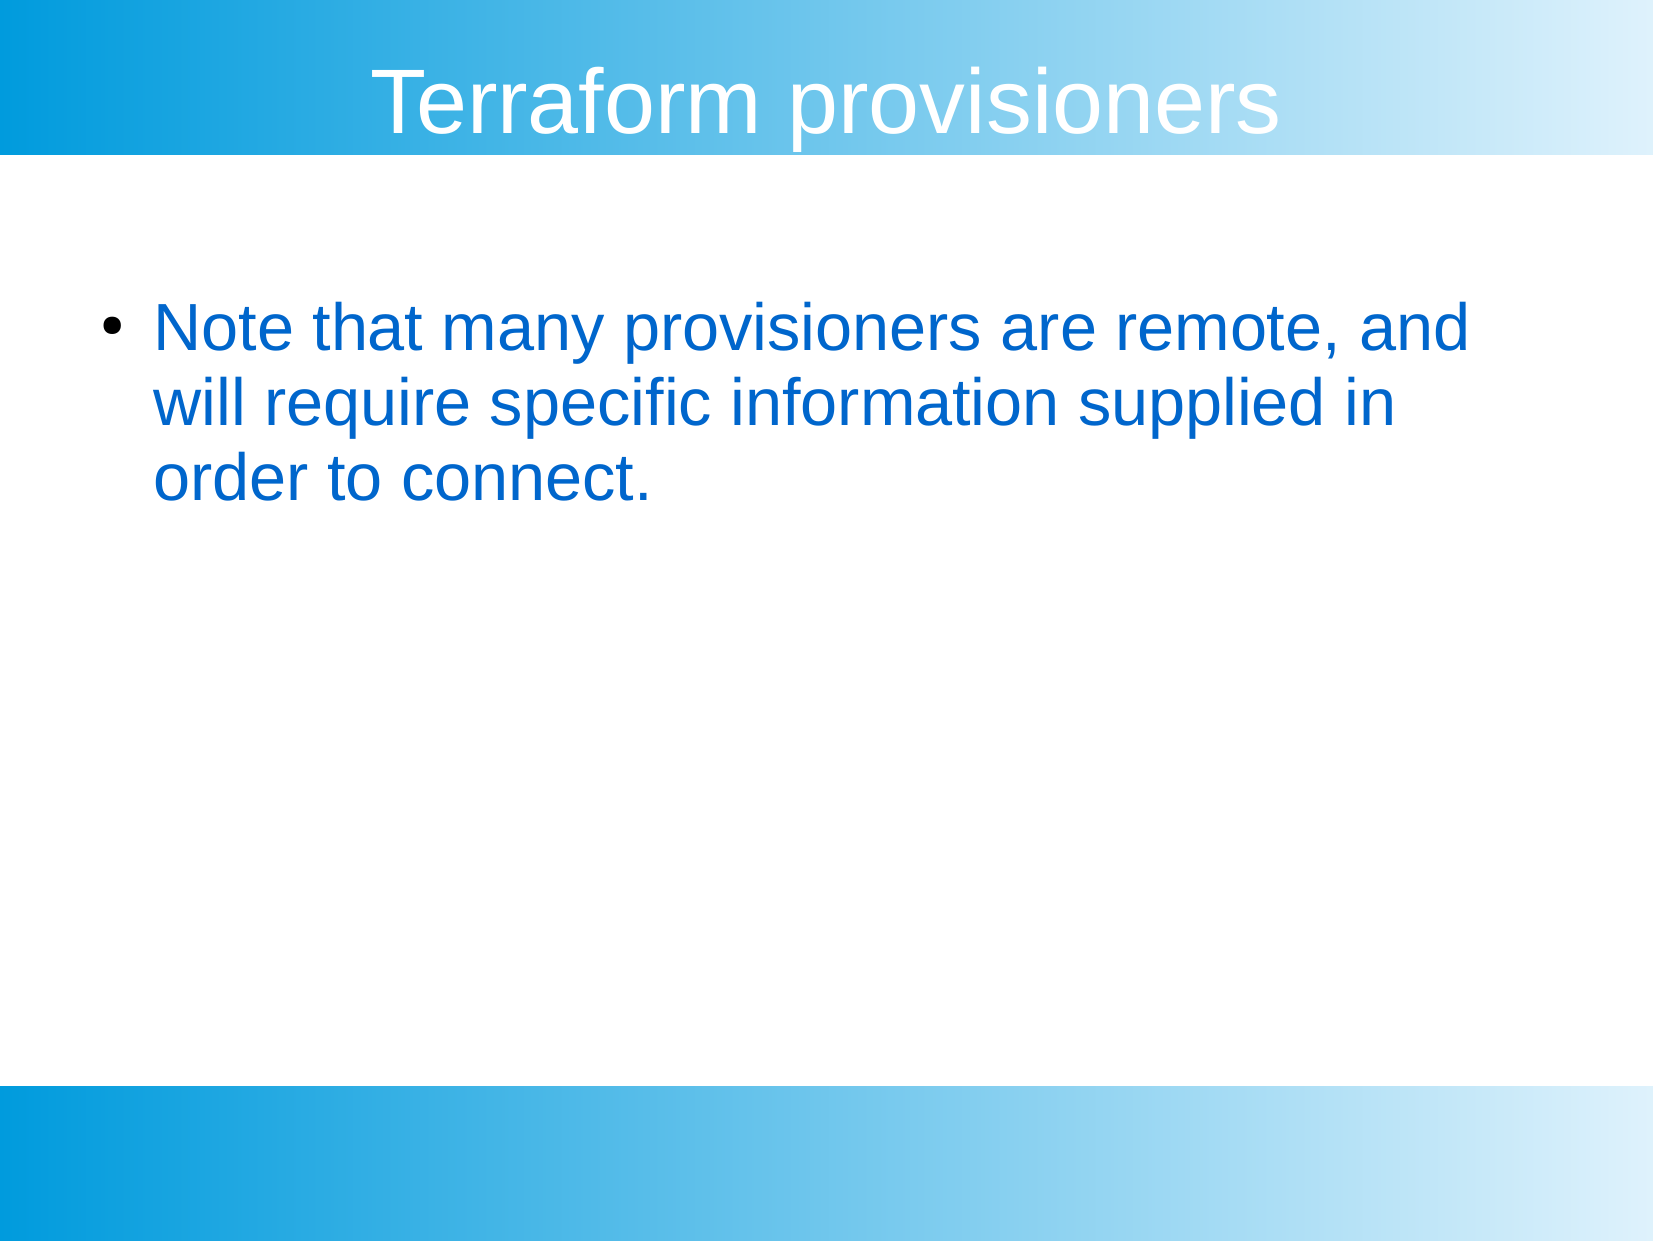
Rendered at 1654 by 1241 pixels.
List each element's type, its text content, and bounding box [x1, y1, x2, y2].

title Terraform provisioners [82, 49, 1571, 155]
list Note that many provisioners are remote, and will require specific information supplied in order to connect. [82, 290, 1571, 1010]
